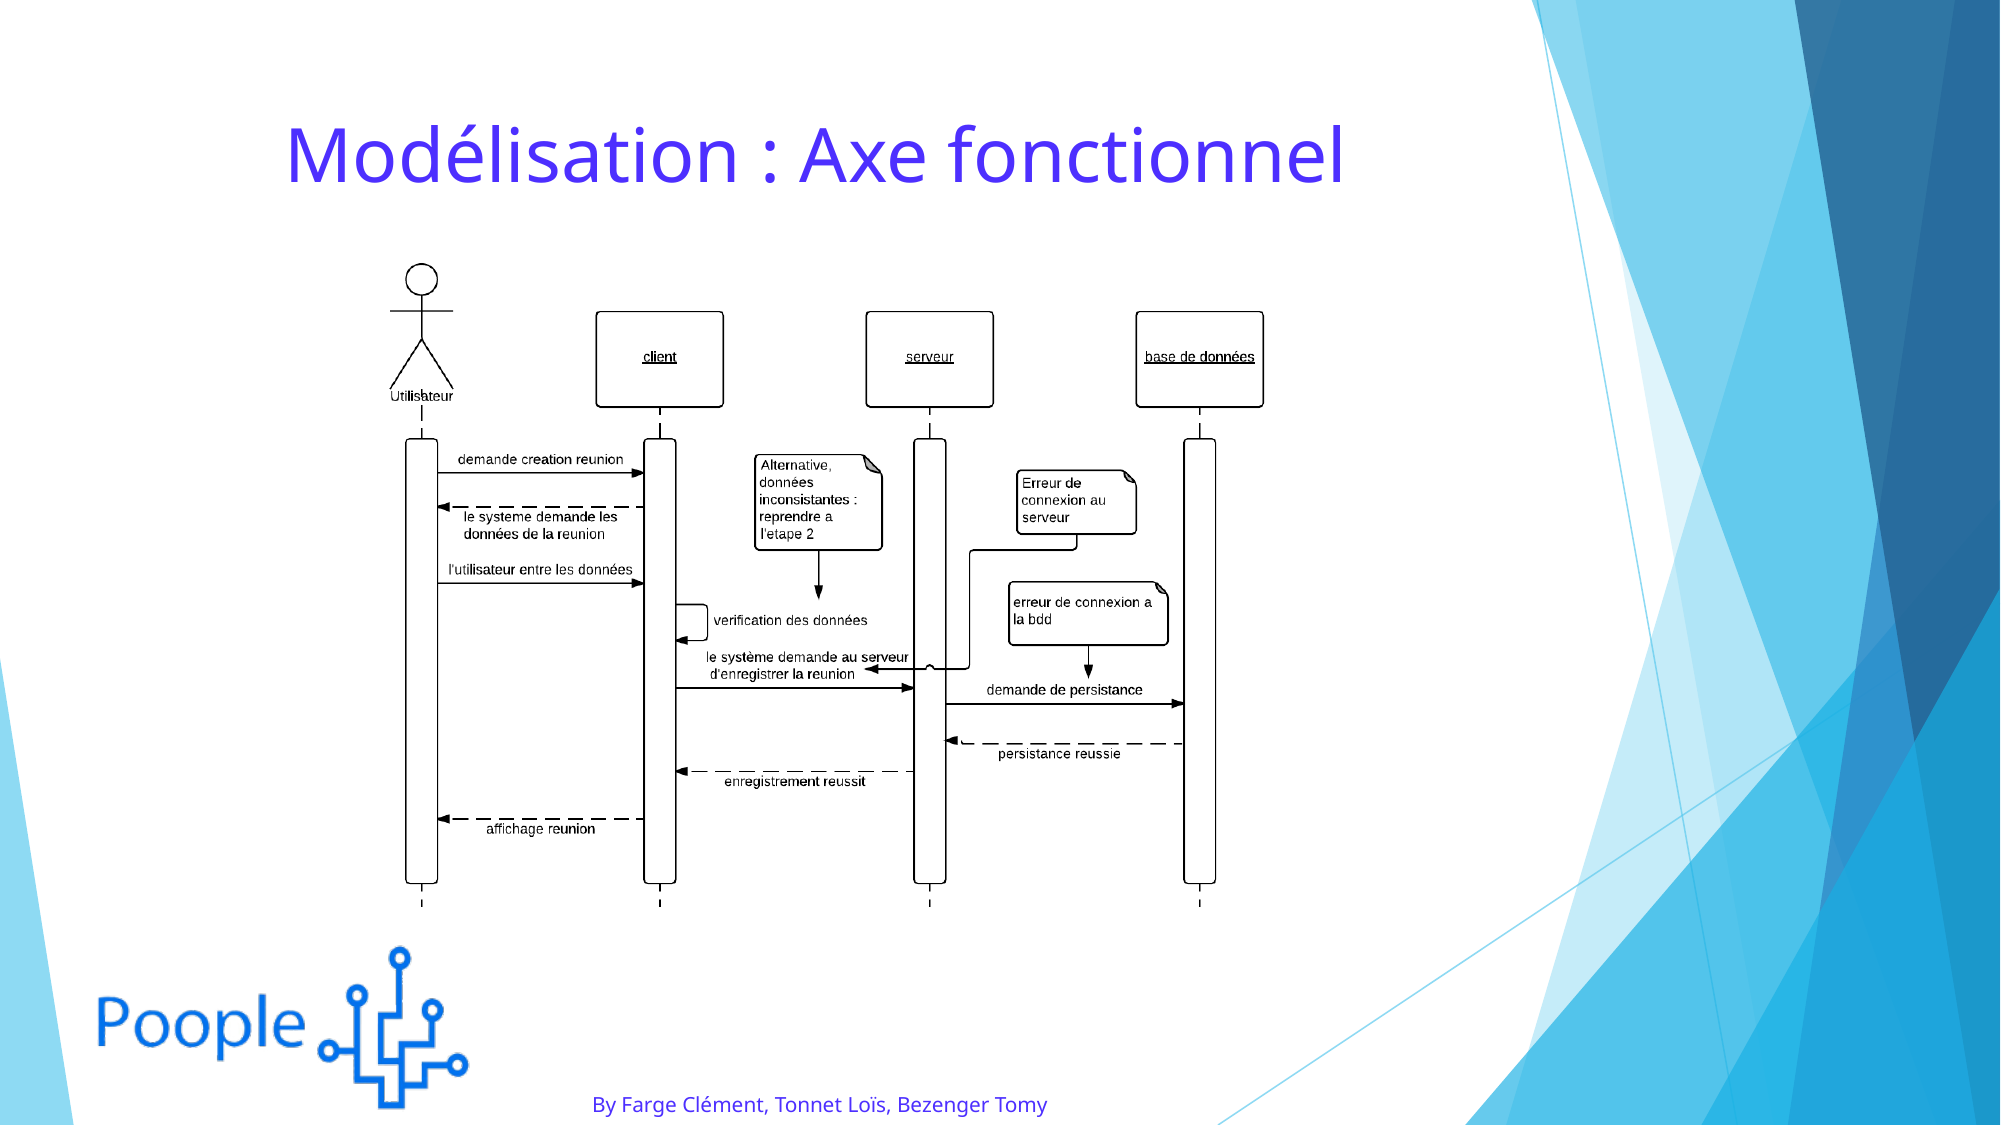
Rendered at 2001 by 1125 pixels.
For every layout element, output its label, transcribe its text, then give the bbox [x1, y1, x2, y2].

title Modélisation : Axe fonctionnel [111, 99, 1522, 317]
picture [86, 239, 1320, 1125]
text_box By Farge Clément, Tonnet Loïs, Bezenger Tomy [577, 1085, 1063, 1125]
